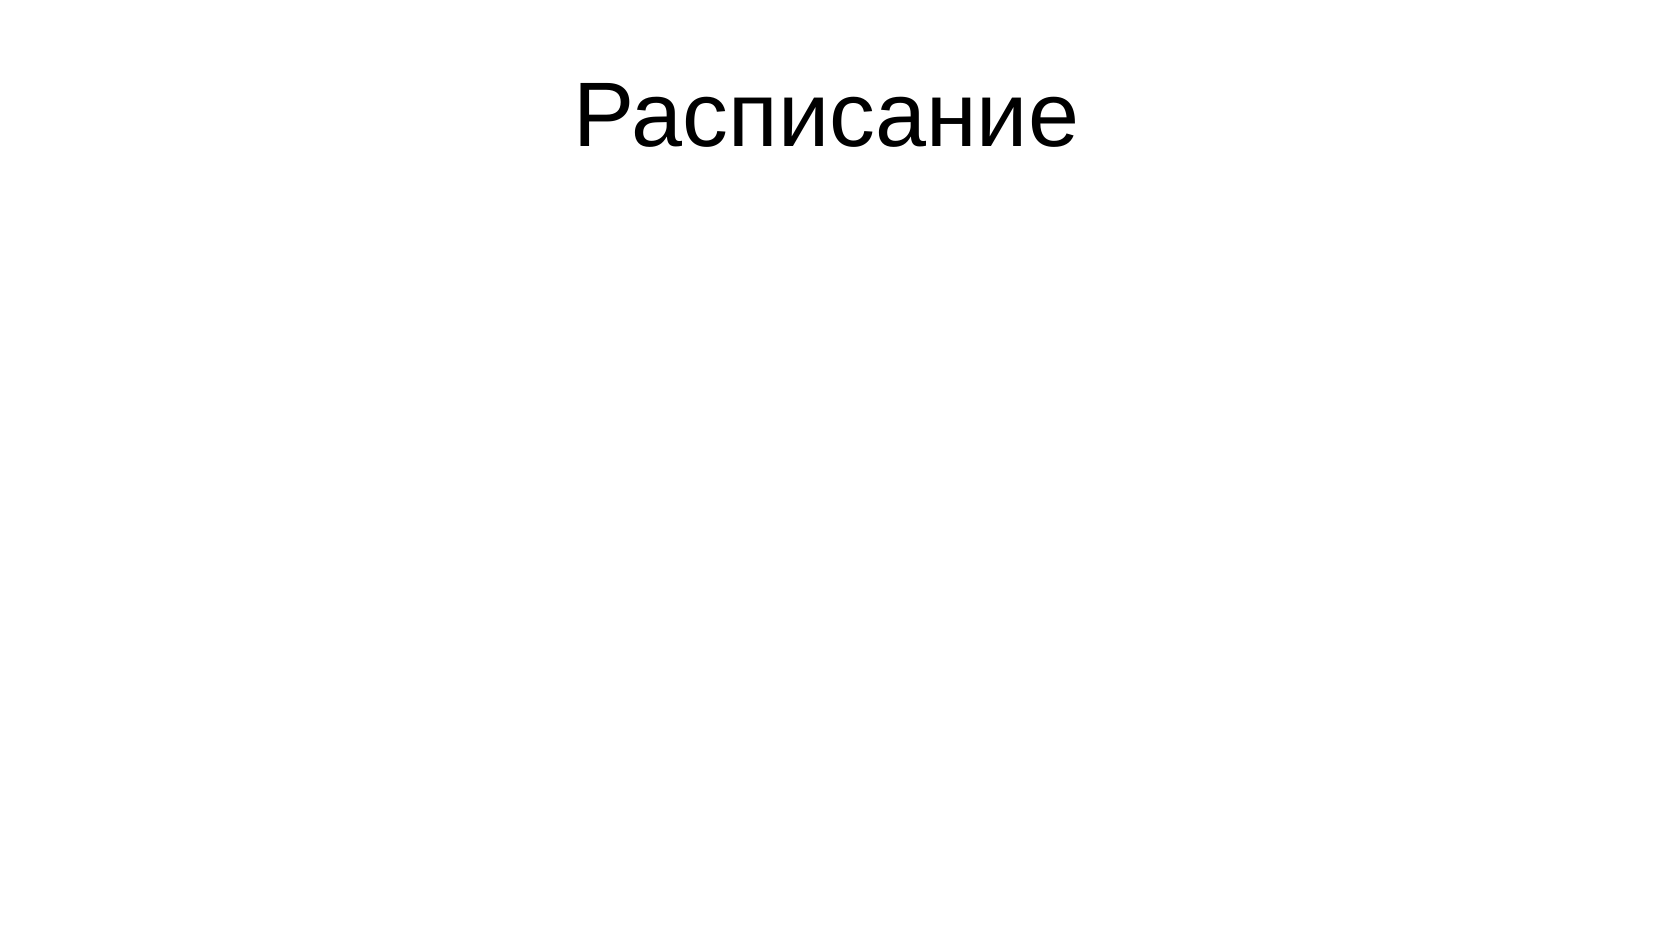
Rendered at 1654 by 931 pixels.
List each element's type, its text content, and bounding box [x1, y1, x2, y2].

title Расписание [82, 37, 1571, 193]
